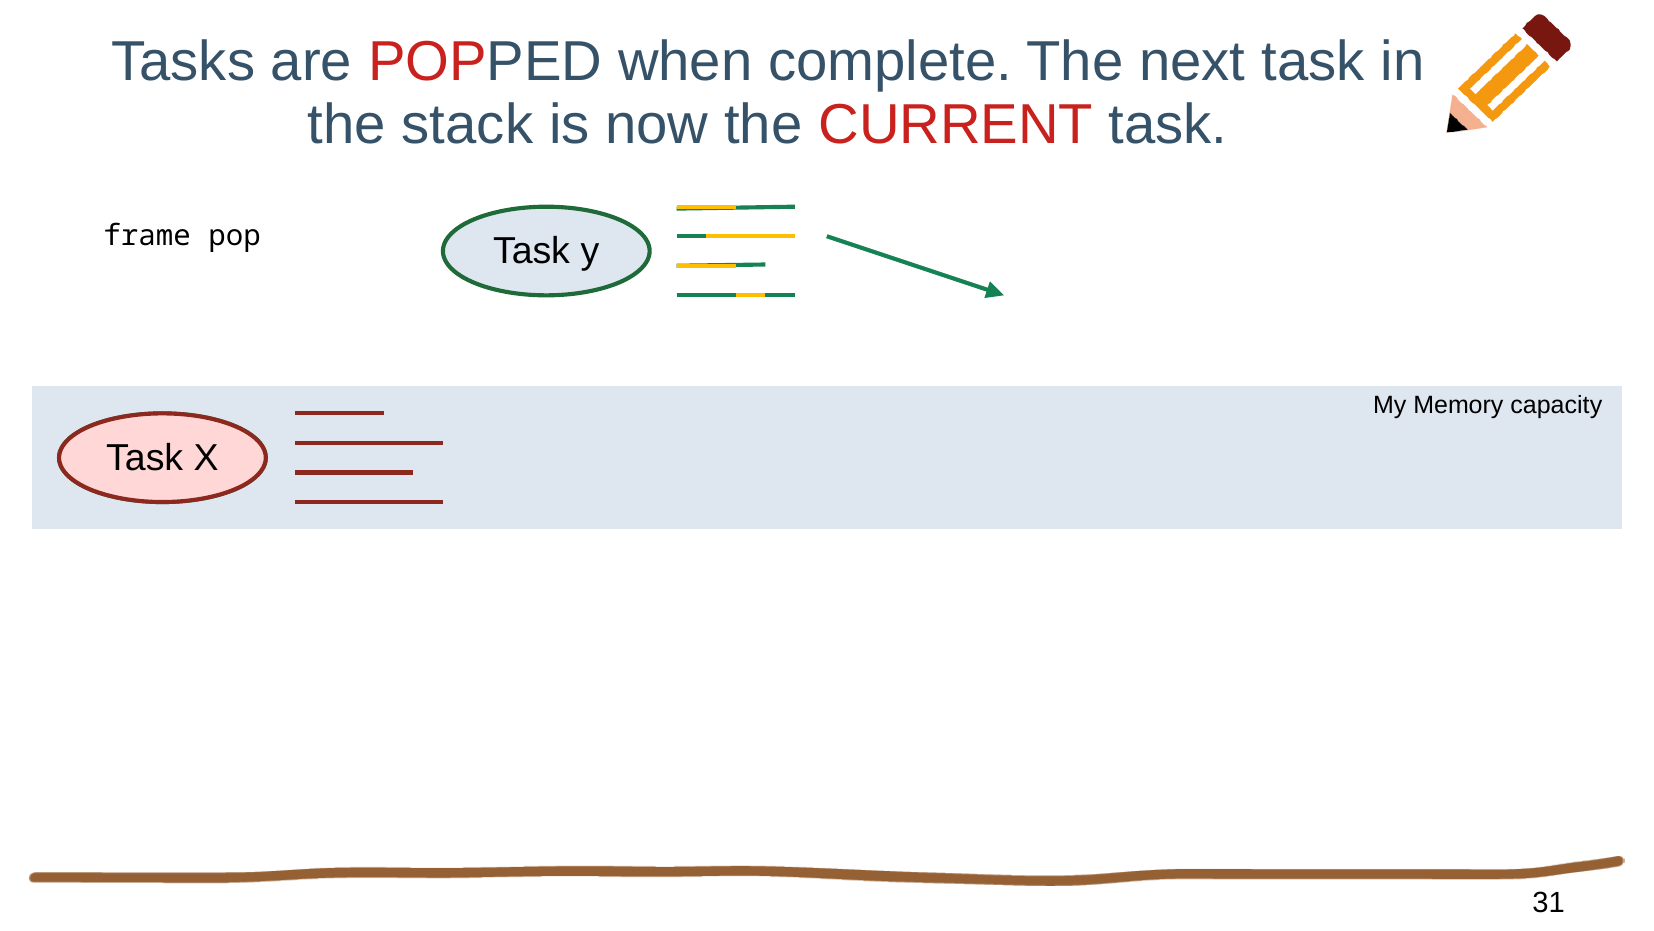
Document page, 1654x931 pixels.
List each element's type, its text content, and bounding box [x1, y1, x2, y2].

text_box frame pop [88, 206, 294, 251]
picture [1446, 14, 1571, 133]
title Tasks are POPPED when complete. The next task in the stack is now the CURRENT task. [88, 29, 1447, 237]
picture [29, 856, 1625, 886]
text_box [975, 276, 1093, 355]
text_box Task y [442, 206, 650, 296]
text_box My Memory capacity [1358, 383, 1618, 427]
text_box [29, 383, 1625, 532]
text_box Task X [59, 413, 266, 503]
